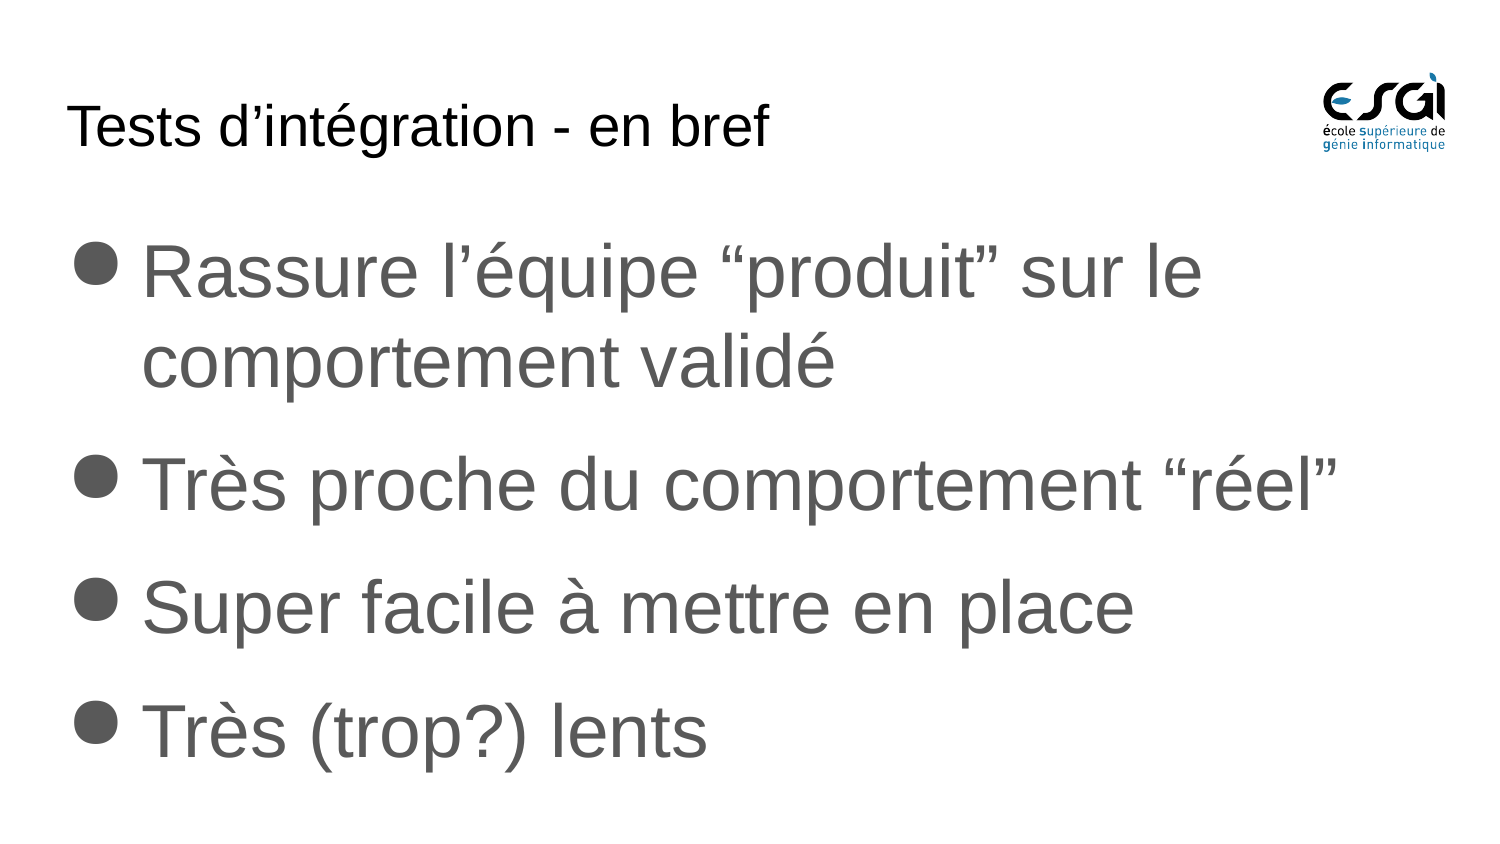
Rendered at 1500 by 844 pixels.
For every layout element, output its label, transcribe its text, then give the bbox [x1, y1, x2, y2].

list Rassure l’équipe “produit” sur le comportement validé Très proche du comportement “réel” Super facile à mettre en place Très (trop?) lents [51, 207, 1449, 750]
picture [1319, 67, 1449, 157]
title Tests d’intégration - en bref [51, 72, 1449, 167]
